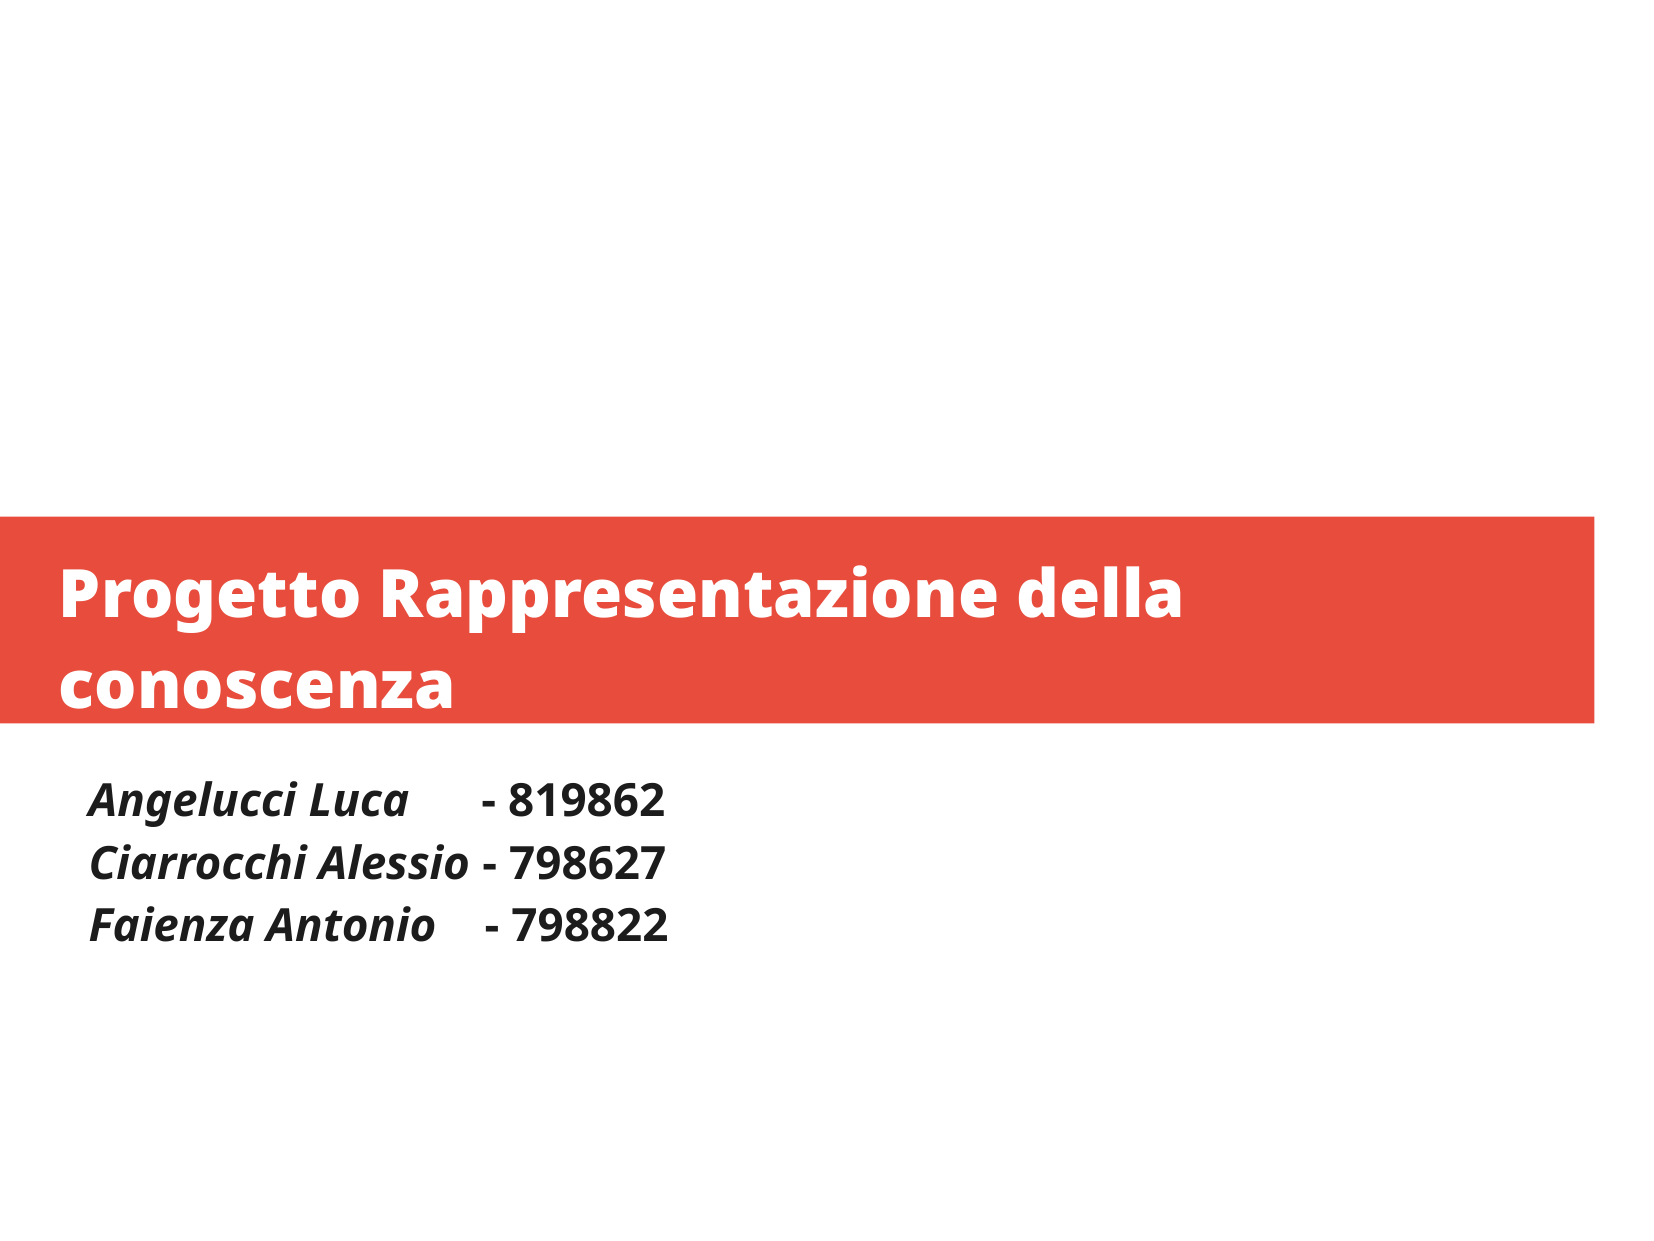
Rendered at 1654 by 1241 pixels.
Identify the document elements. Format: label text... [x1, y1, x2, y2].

subtitle Angelucci Luca - 819862 Ciarrocchi Alessio - 798627 Faienza Antonio - 798822 [88, 767, 1595, 1182]
title Progetto Rappresentazione della conoscenza [59, 546, 1595, 694]
